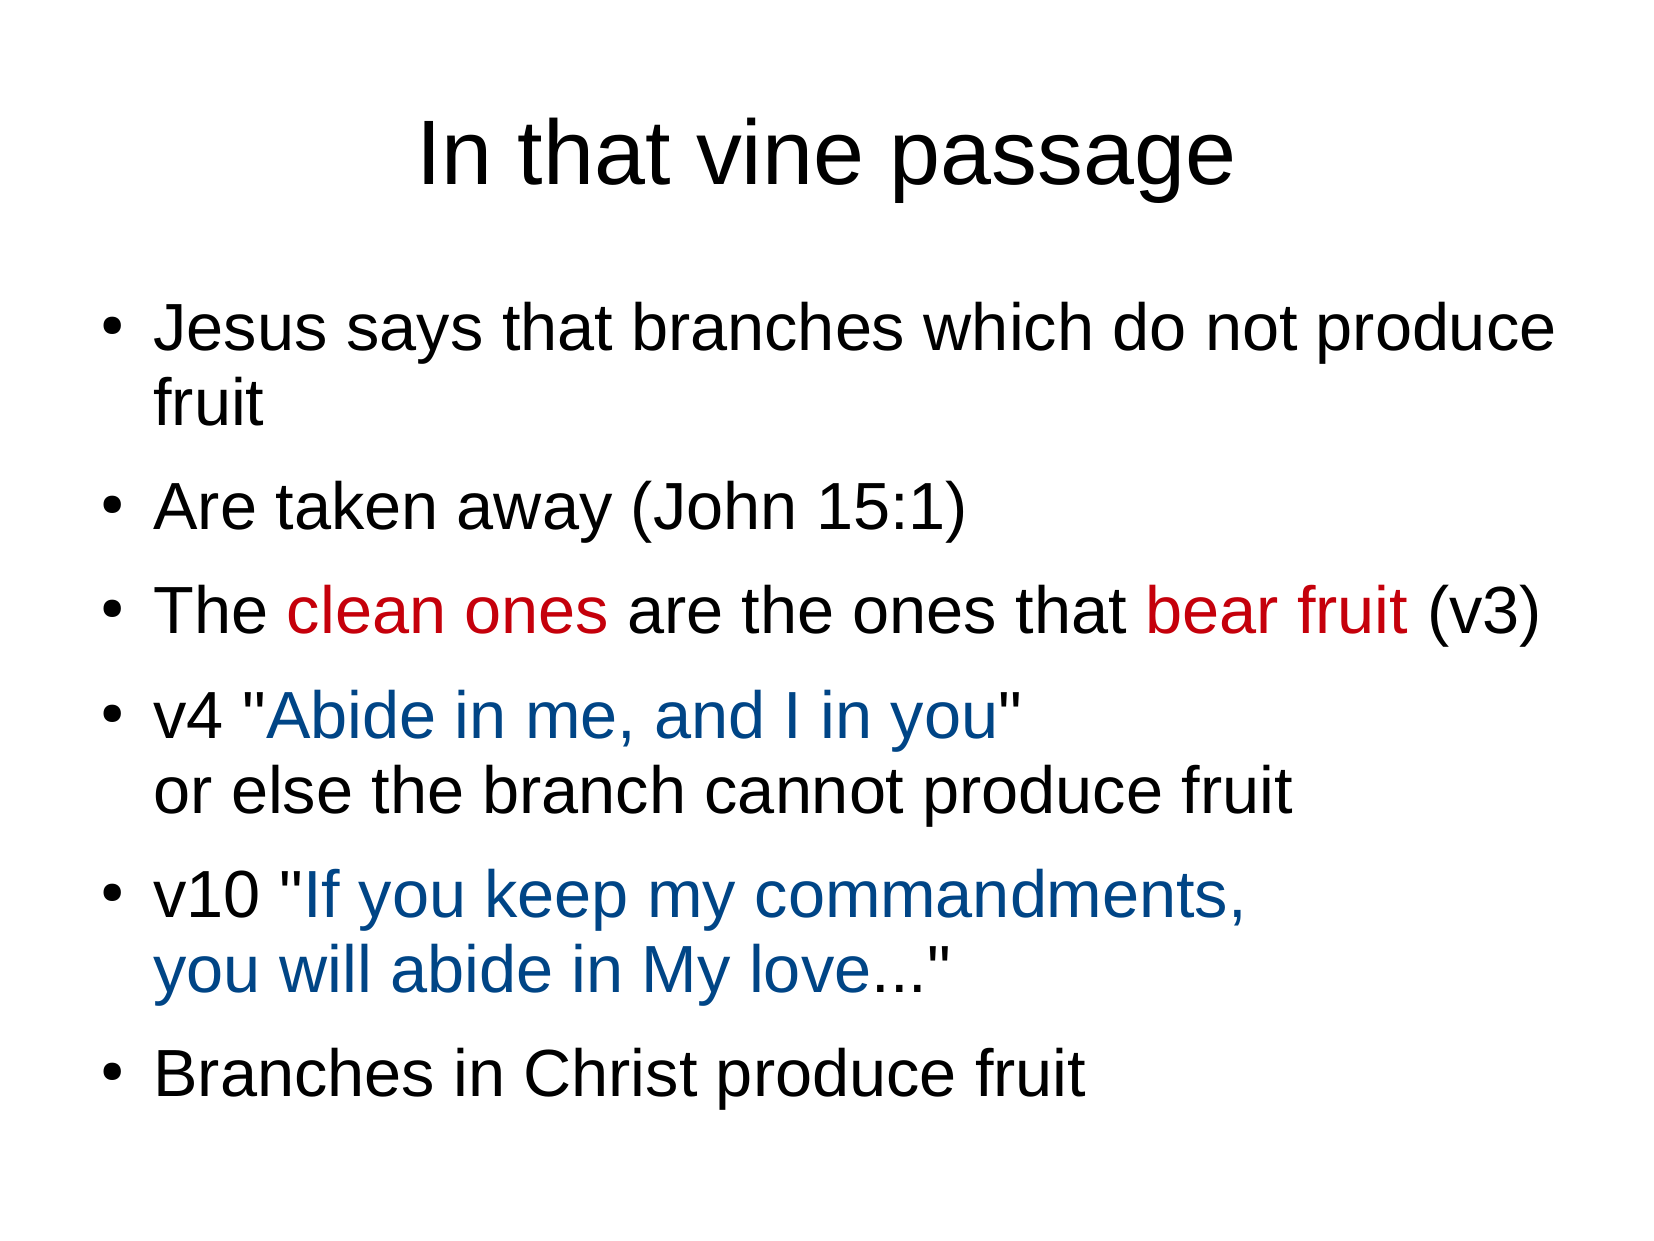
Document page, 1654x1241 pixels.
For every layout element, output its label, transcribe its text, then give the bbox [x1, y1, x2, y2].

title In that vine passage [82, 49, 1571, 257]
list Jesus says that branches which do not produce fruit Are taken away (John 15:1) The clean ones are the ones that bear fruit (v3) v4 "Abide in me, and I in you" or else the branch cannot produce fruit v10 "If you keep my commandments, you will abide in My love..." Branches in Christ produce fruit [82, 290, 1571, 1111]
